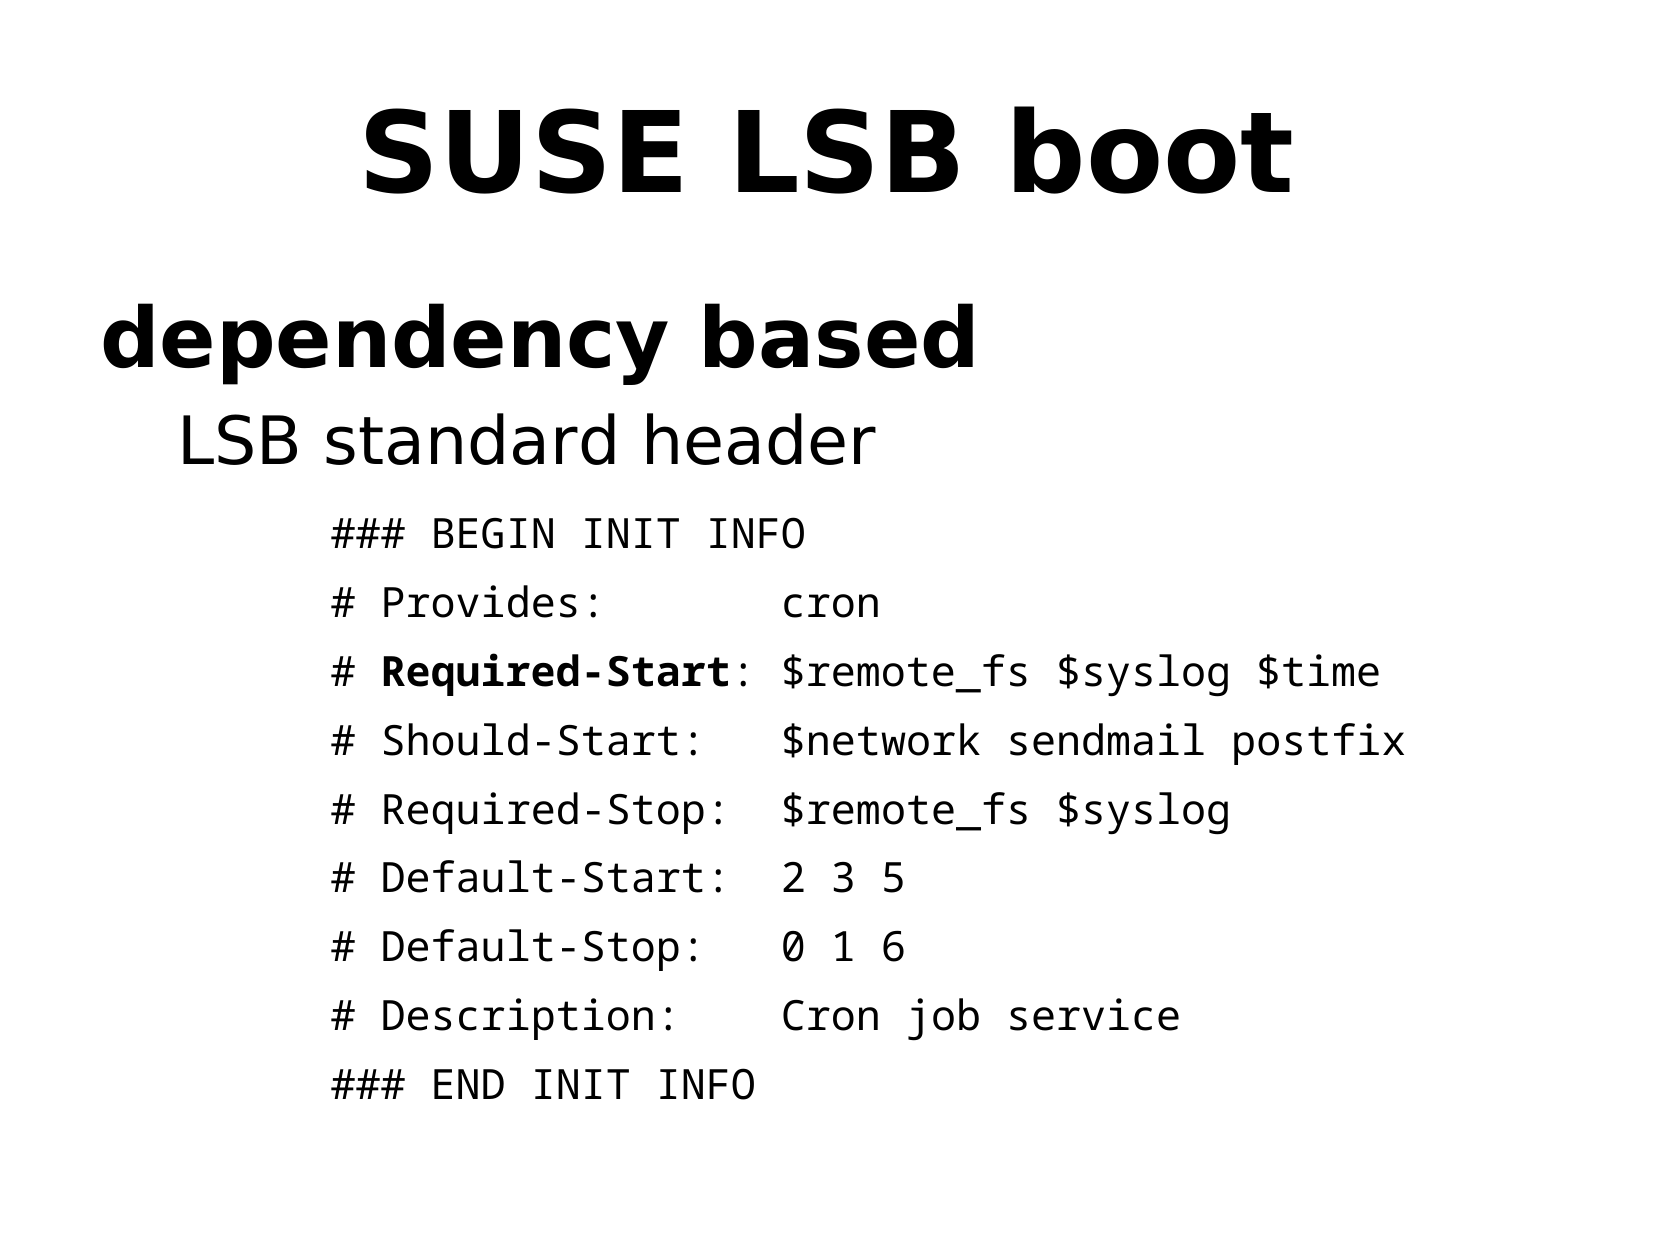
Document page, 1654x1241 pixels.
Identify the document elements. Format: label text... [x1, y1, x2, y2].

list dependency based LSB standard header ### BEGIN INIT INFO # Provides: cron # Required-Start: $remote_fs $syslog $time # Should-Start: $network sendmail postfix # Required-Stop: $remote_fs $syslog # Default-Start: 2 3 5 # Default-Stop: 0 1 6 # Description: Cron job service ### END INIT INFO [82, 290, 1571, 1109]
title SUSE LSB boot [82, 49, 1571, 257]
